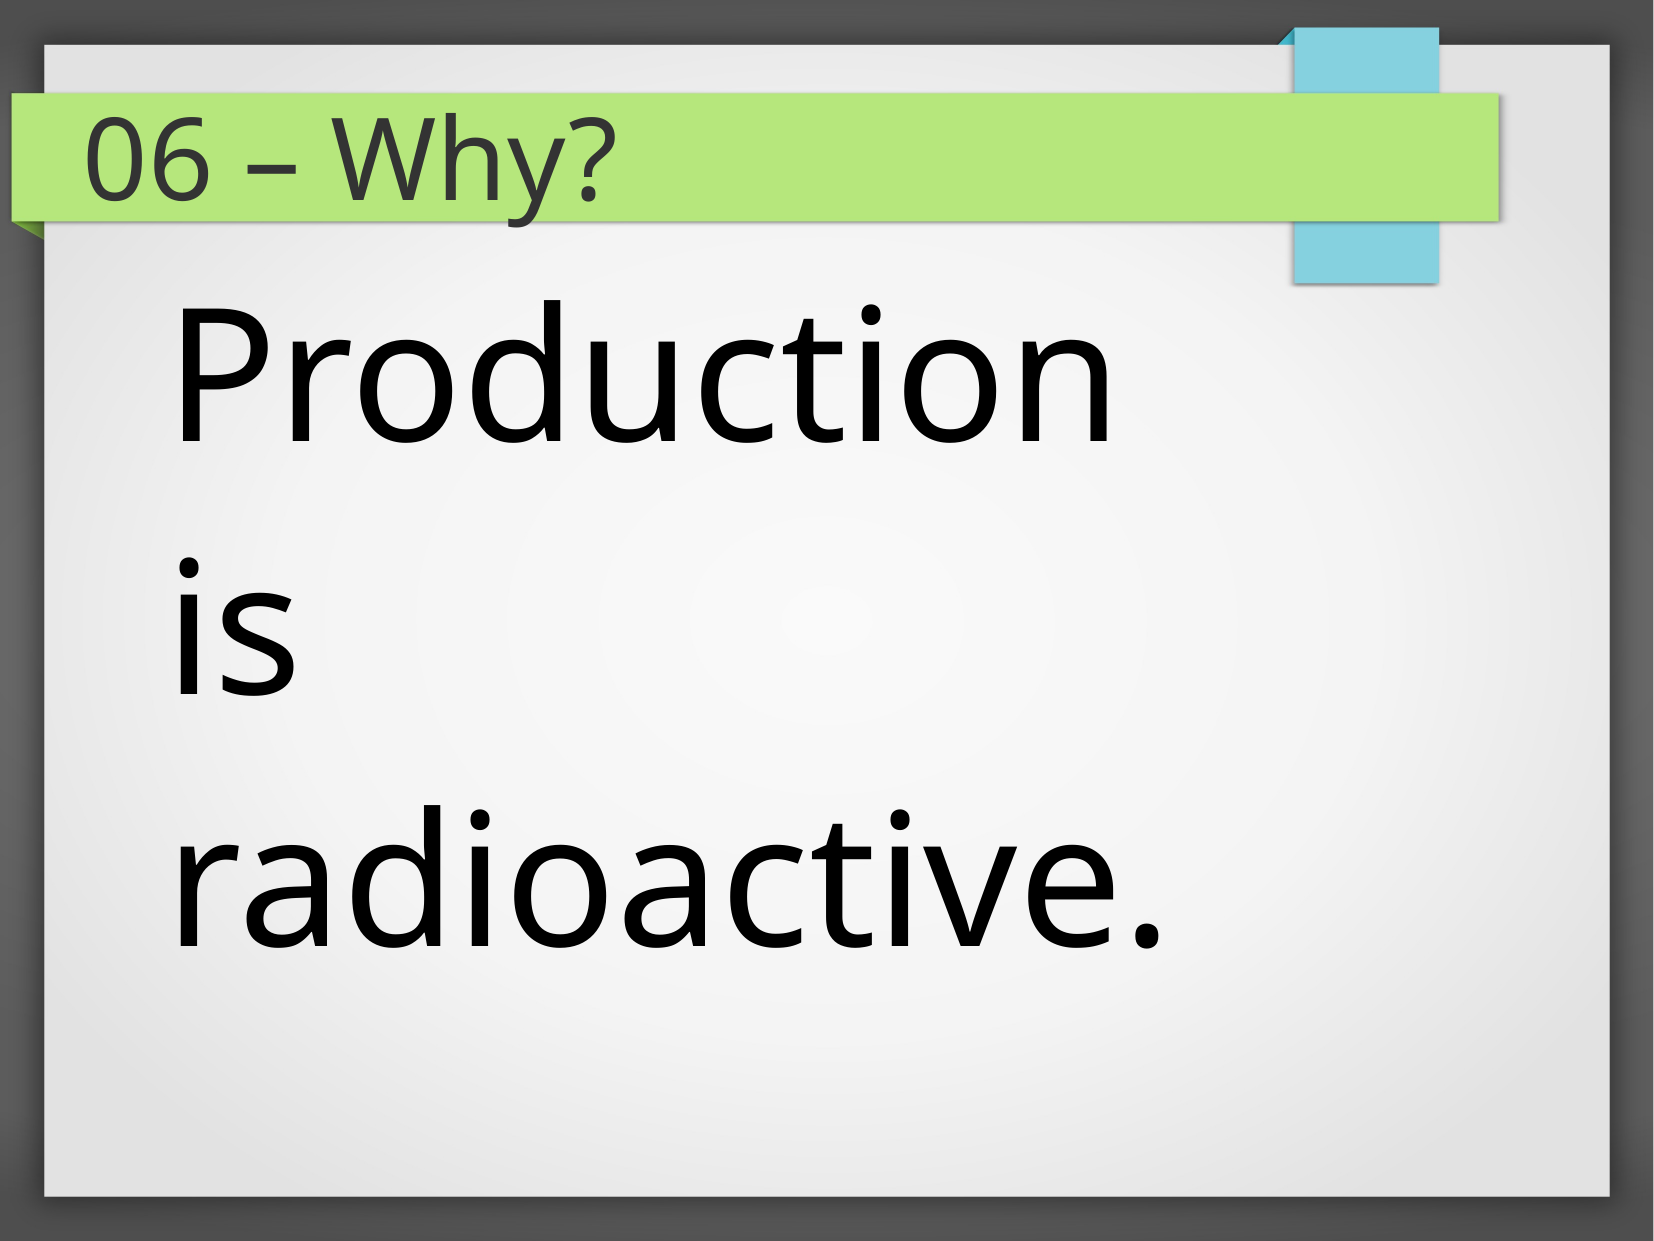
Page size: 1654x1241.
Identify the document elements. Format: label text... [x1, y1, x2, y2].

subtitle Production is radioactive. [165, 243, 1538, 1241]
title 06 – Why? [82, 102, 1465, 209]
picture [0, 0, 1654, 1241]
